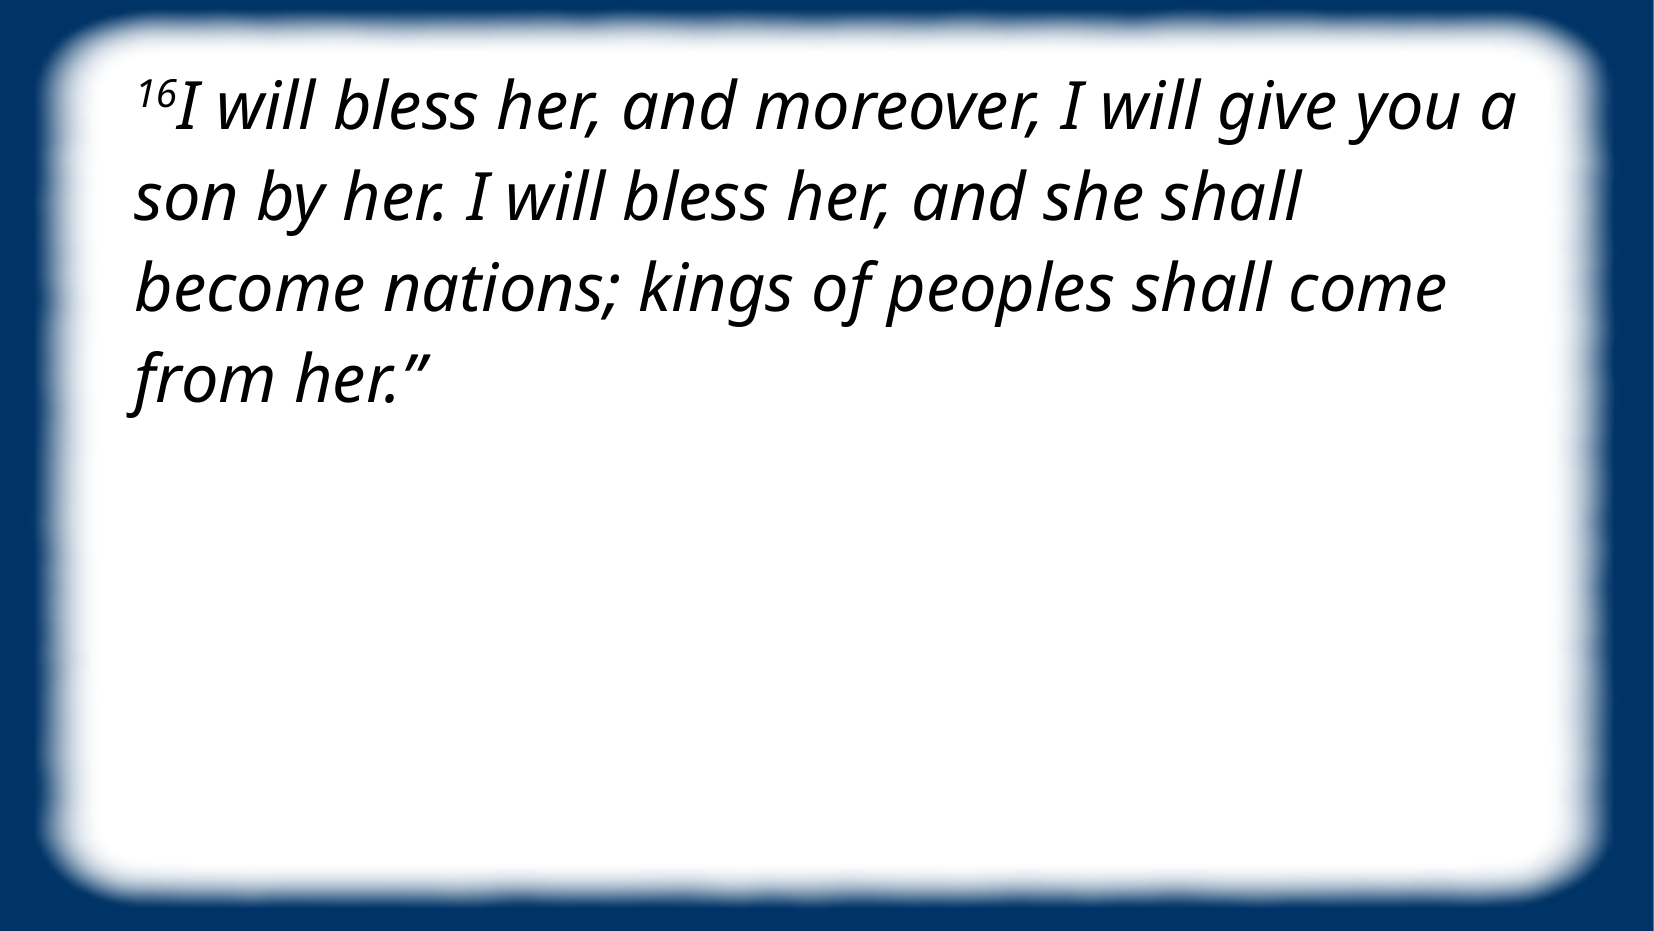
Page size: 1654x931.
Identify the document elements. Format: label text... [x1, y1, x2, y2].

text_box 16I will bless her, and moreover, I will give you a son by her. I will bless her, and she shall become nations; kings of peoples shall come from her.” [120, 51, 1546, 422]
picture [0, 0, 1654, 931]
